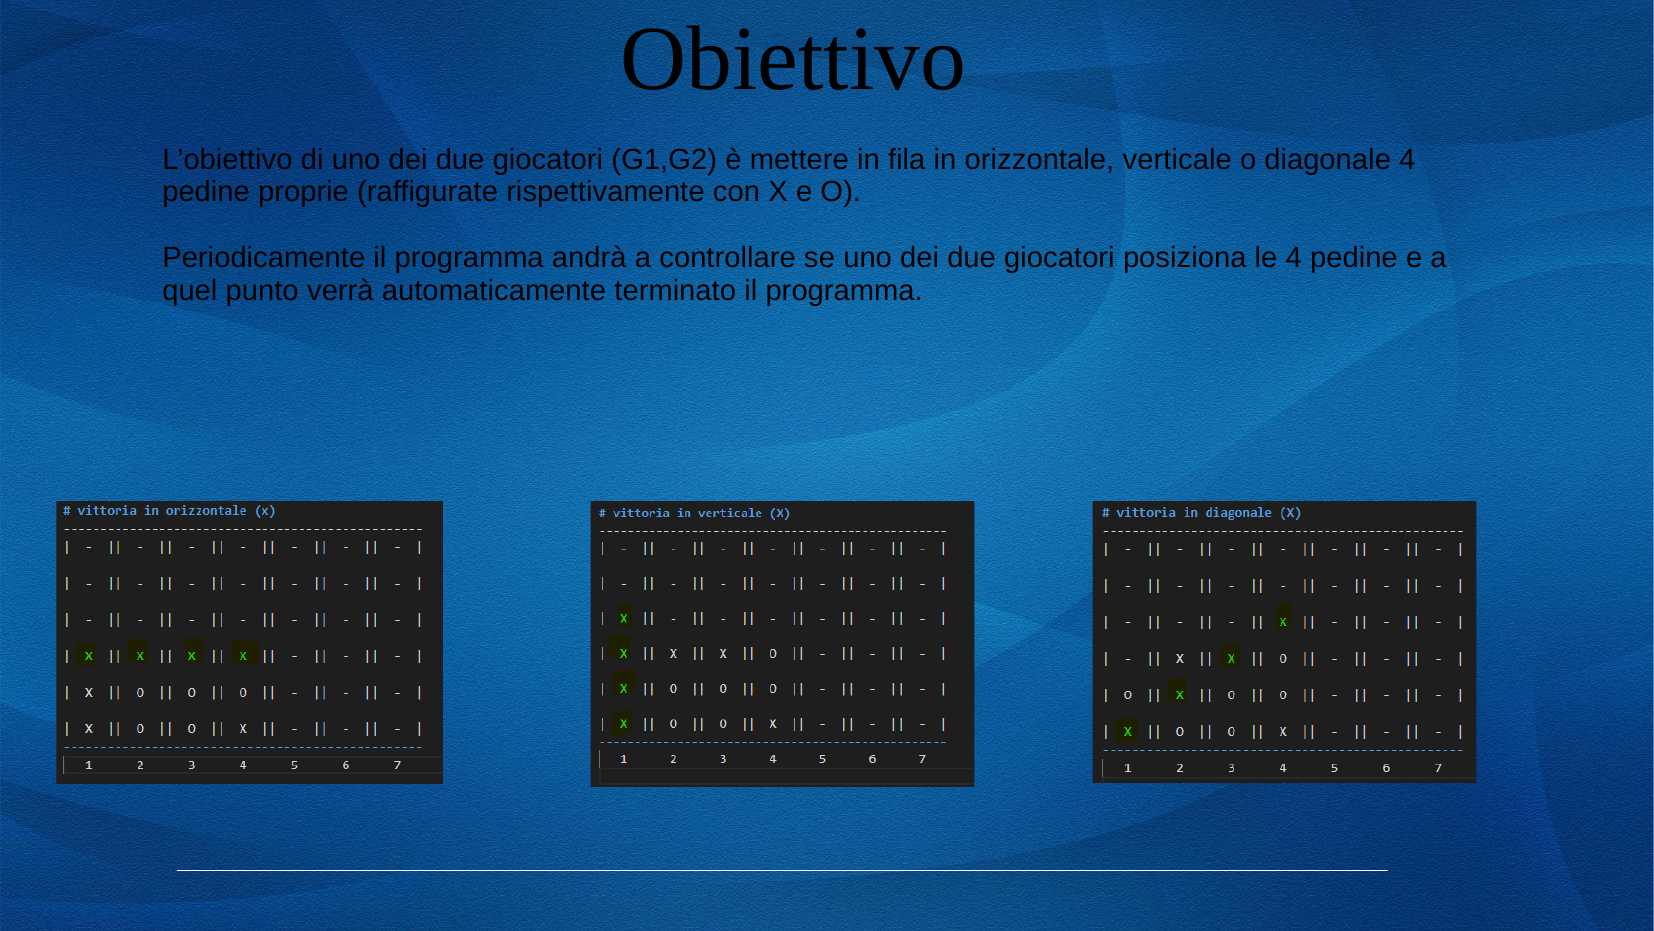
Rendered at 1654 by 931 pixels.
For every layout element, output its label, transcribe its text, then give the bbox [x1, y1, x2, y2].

text_box L’obiettivo di uno dei due giocatori (G1,G2) è mettere in fila in orizzontale, verticale o diagonale 4 pedine proprie (raffigurate rispettivamente con X e O). Periodicamente il programma andrà a controllare se uno dei due giocatori posiziona le 4 pedine e a quel punto verrà automaticamente terminato il programma. [147, 135, 1506, 355]
text_box Obiettivo [605, 0, 1049, 123]
picture [0, 0, 1654, 931]
